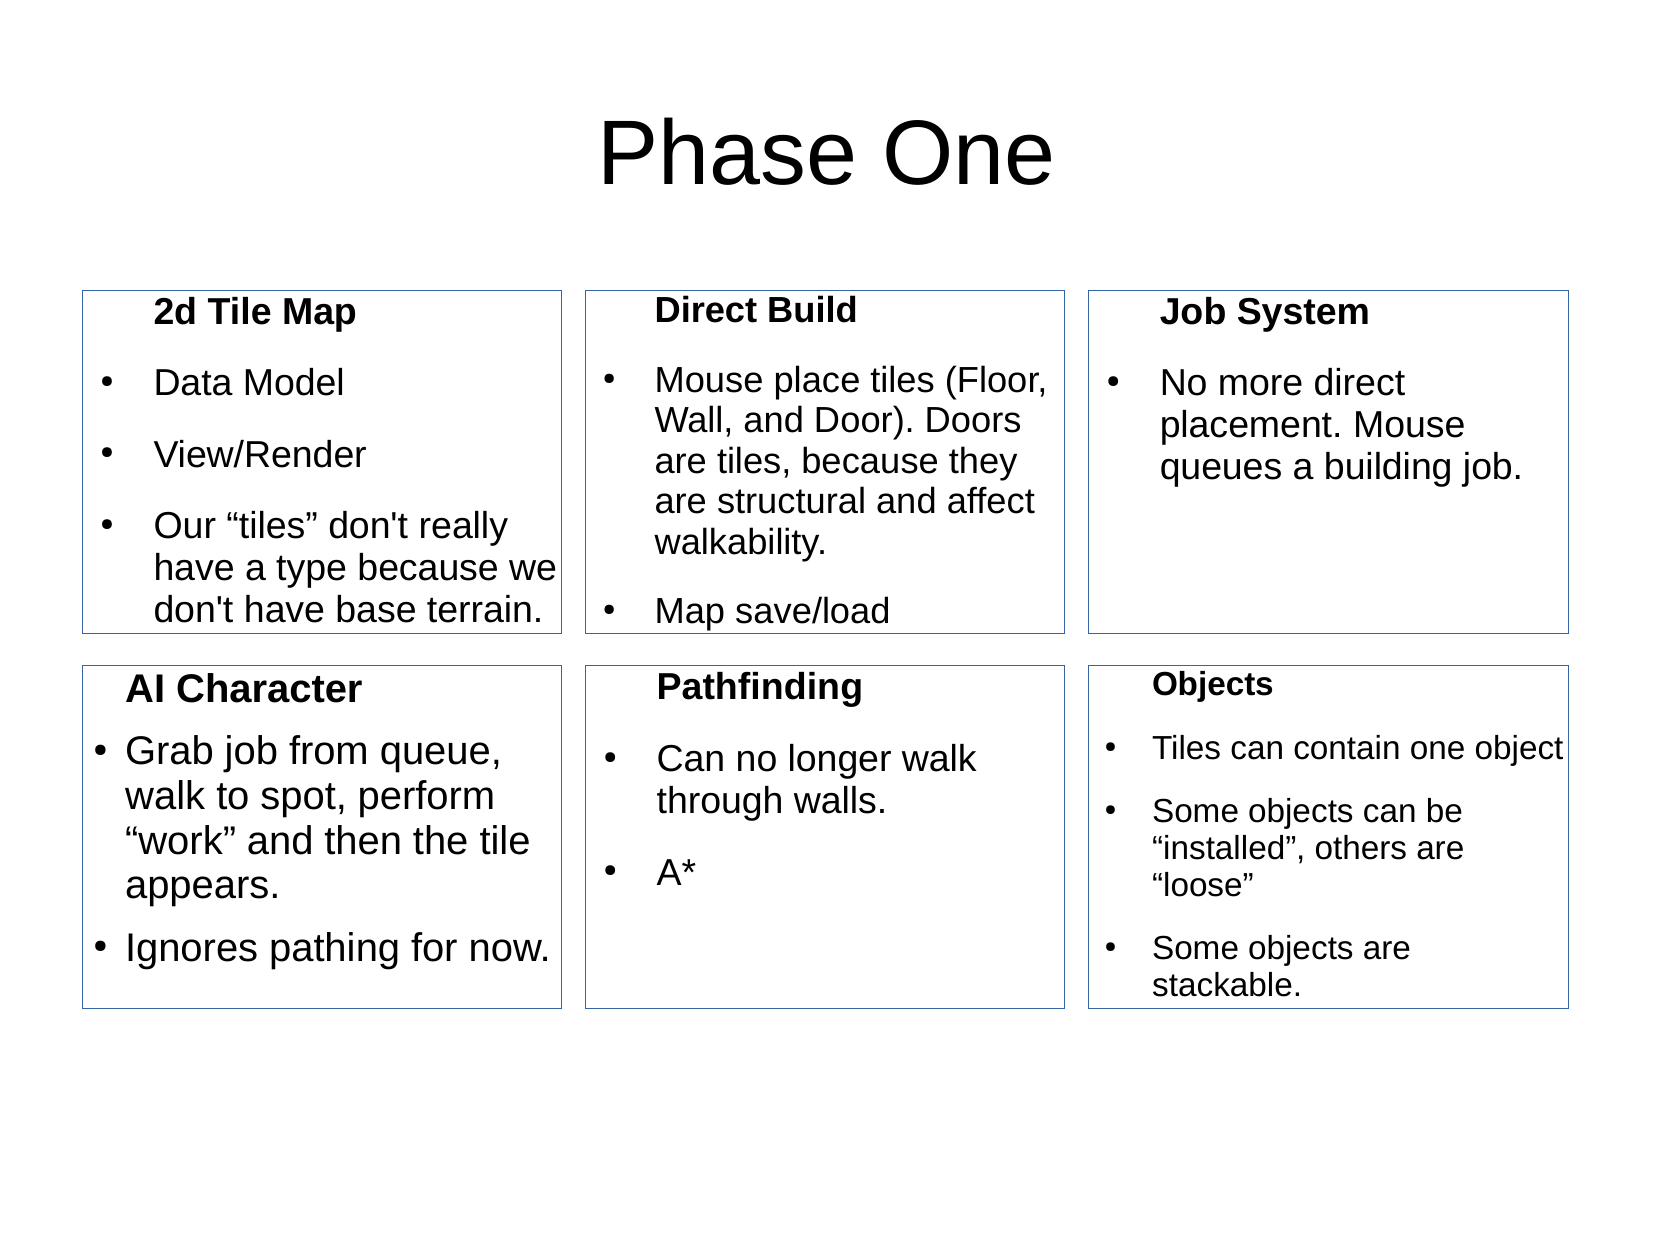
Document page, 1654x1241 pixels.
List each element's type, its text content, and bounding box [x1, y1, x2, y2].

list Objects Tiles can contain one object Some objects can be “installed”, others are “loose” Some objects are stackable. [1088, 665, 1569, 1009]
list Direct Build Mouse place tiles (Floor, Wall, and Door). Doors are tiles, because they are structural and affect walkability. Map save/load [585, 290, 1065, 634]
title Phase One [82, 49, 1571, 257]
list Pathfinding Can no longer walk through walls. A* [585, 665, 1065, 1009]
list 2d Tile Map Data Model View/Render Our “tiles” don't really have a type because we don't have base terrain. [82, 290, 562, 634]
list Job System No more direct placement. Mouse queues a building job. [1088, 290, 1569, 634]
list AI Character Grab job from queue, walk to spot, perform “work” and then the tile appears. Ignores pathing for now. [82, 665, 562, 1009]
